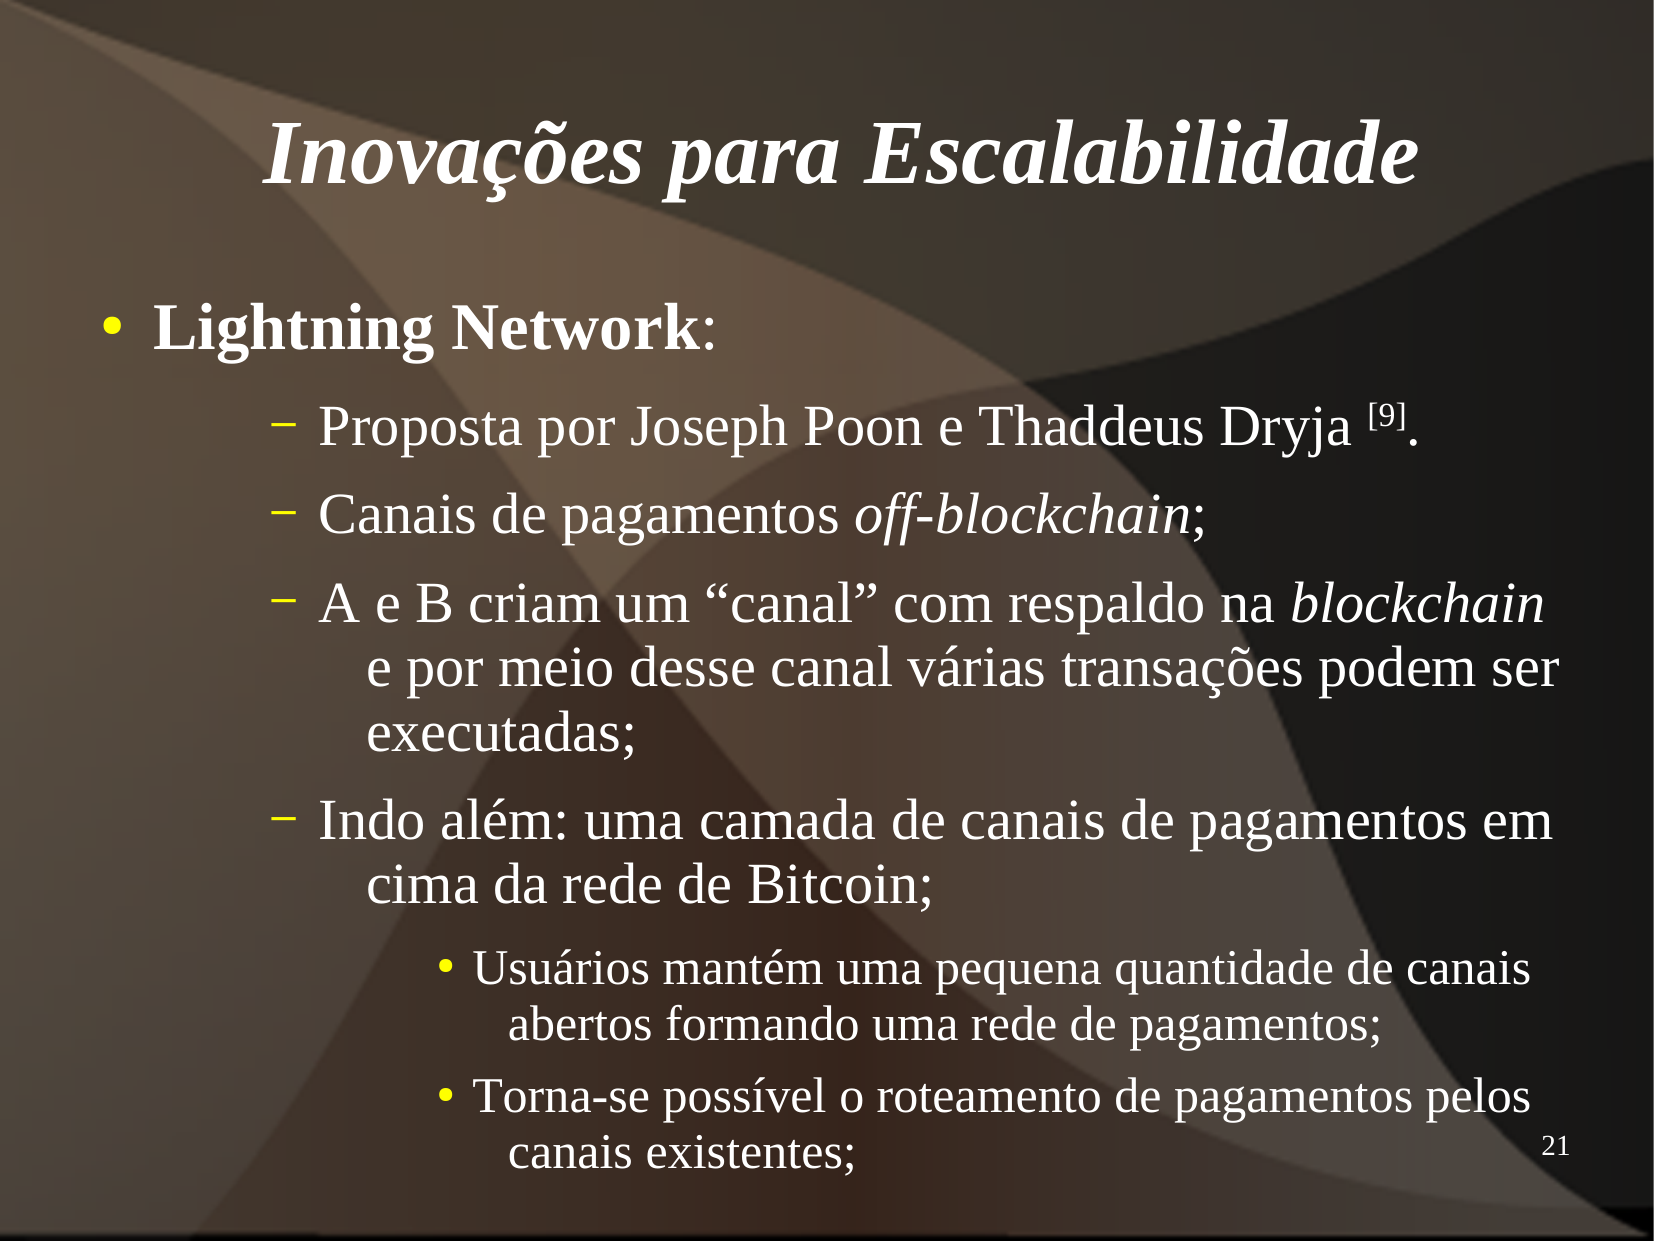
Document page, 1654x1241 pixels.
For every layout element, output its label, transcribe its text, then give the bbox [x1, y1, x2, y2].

picture [0, 0, 1654, 1241]
list Lightning Network: Proposta por Joseph Poon e Thaddeus Dryja [9]. Canais de pagamentos off-blockchain; A e B criam um “canal” com respaldo na blockchain e por meio desse canal várias transações podem ser executadas; Indo além: uma camada de canais de pagamentos em cima da rede de Bitcoin; Usuários mantém uma pequena quantidade de canais abertos formando uma rede de pagamentos; Torna-se possível o roteamento de pagamentos pelos canais existentes; [82, 290, 1571, 1182]
title Inovações para Escalabilidade [82, 49, 1571, 257]
